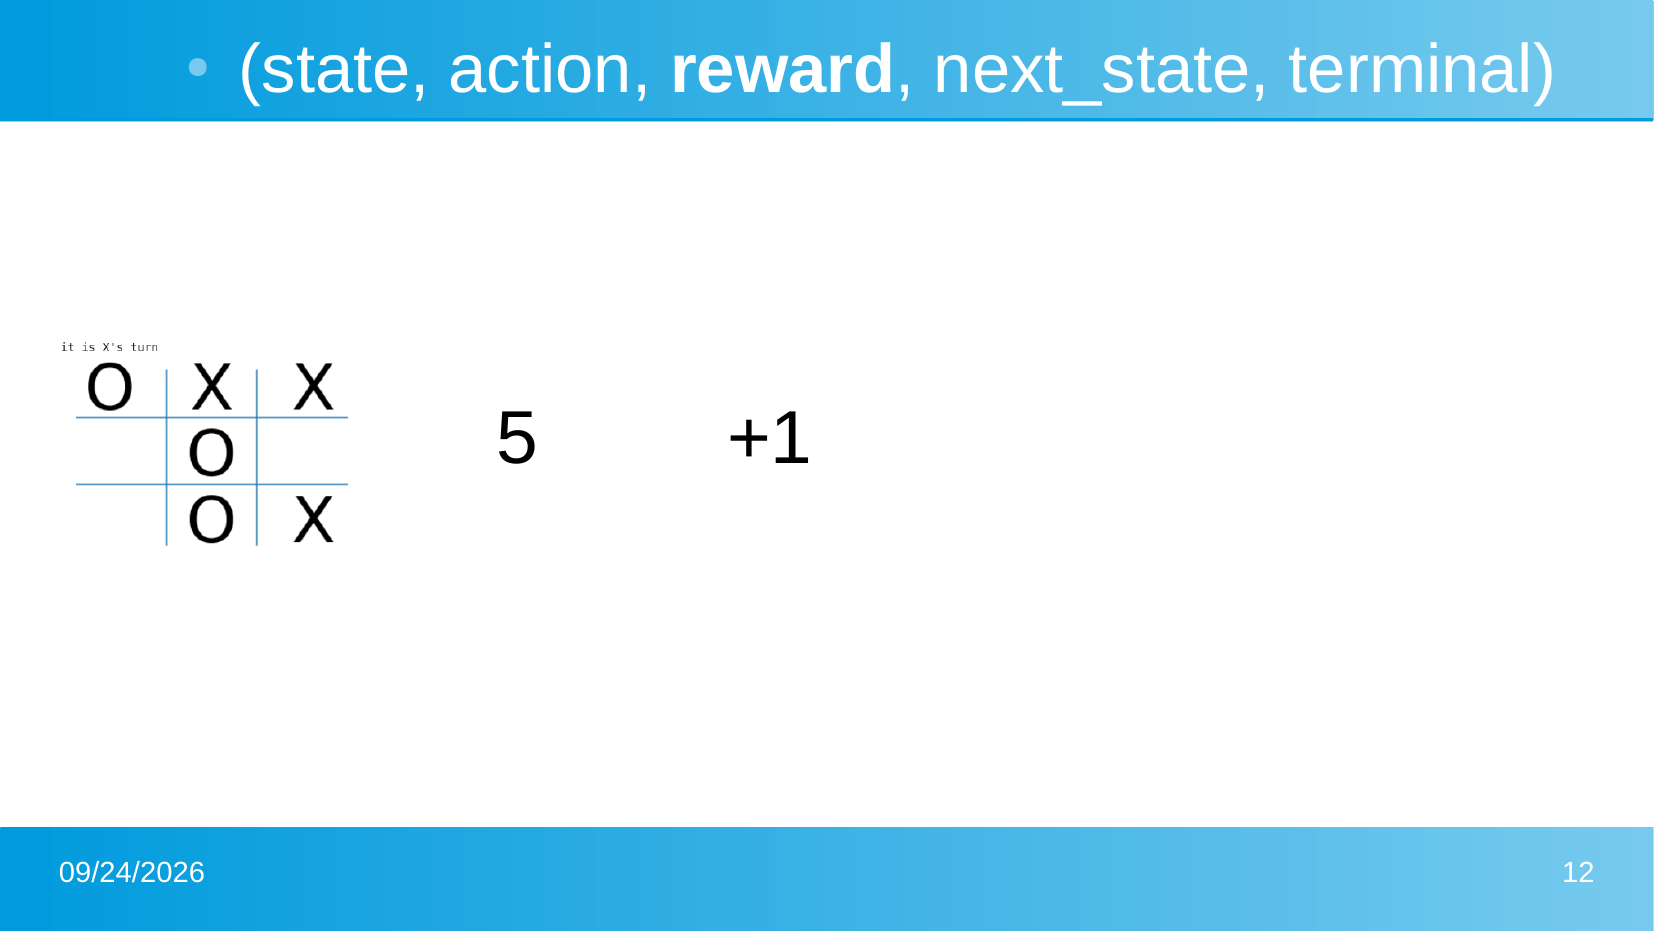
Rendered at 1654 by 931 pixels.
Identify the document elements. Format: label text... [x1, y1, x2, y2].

text_box 5 [481, 388, 554, 488]
title (state, action, reward, next_state, terminal) [59, 29, 1595, 108]
text_box +1 [712, 388, 828, 488]
picture [54, 337, 376, 563]
